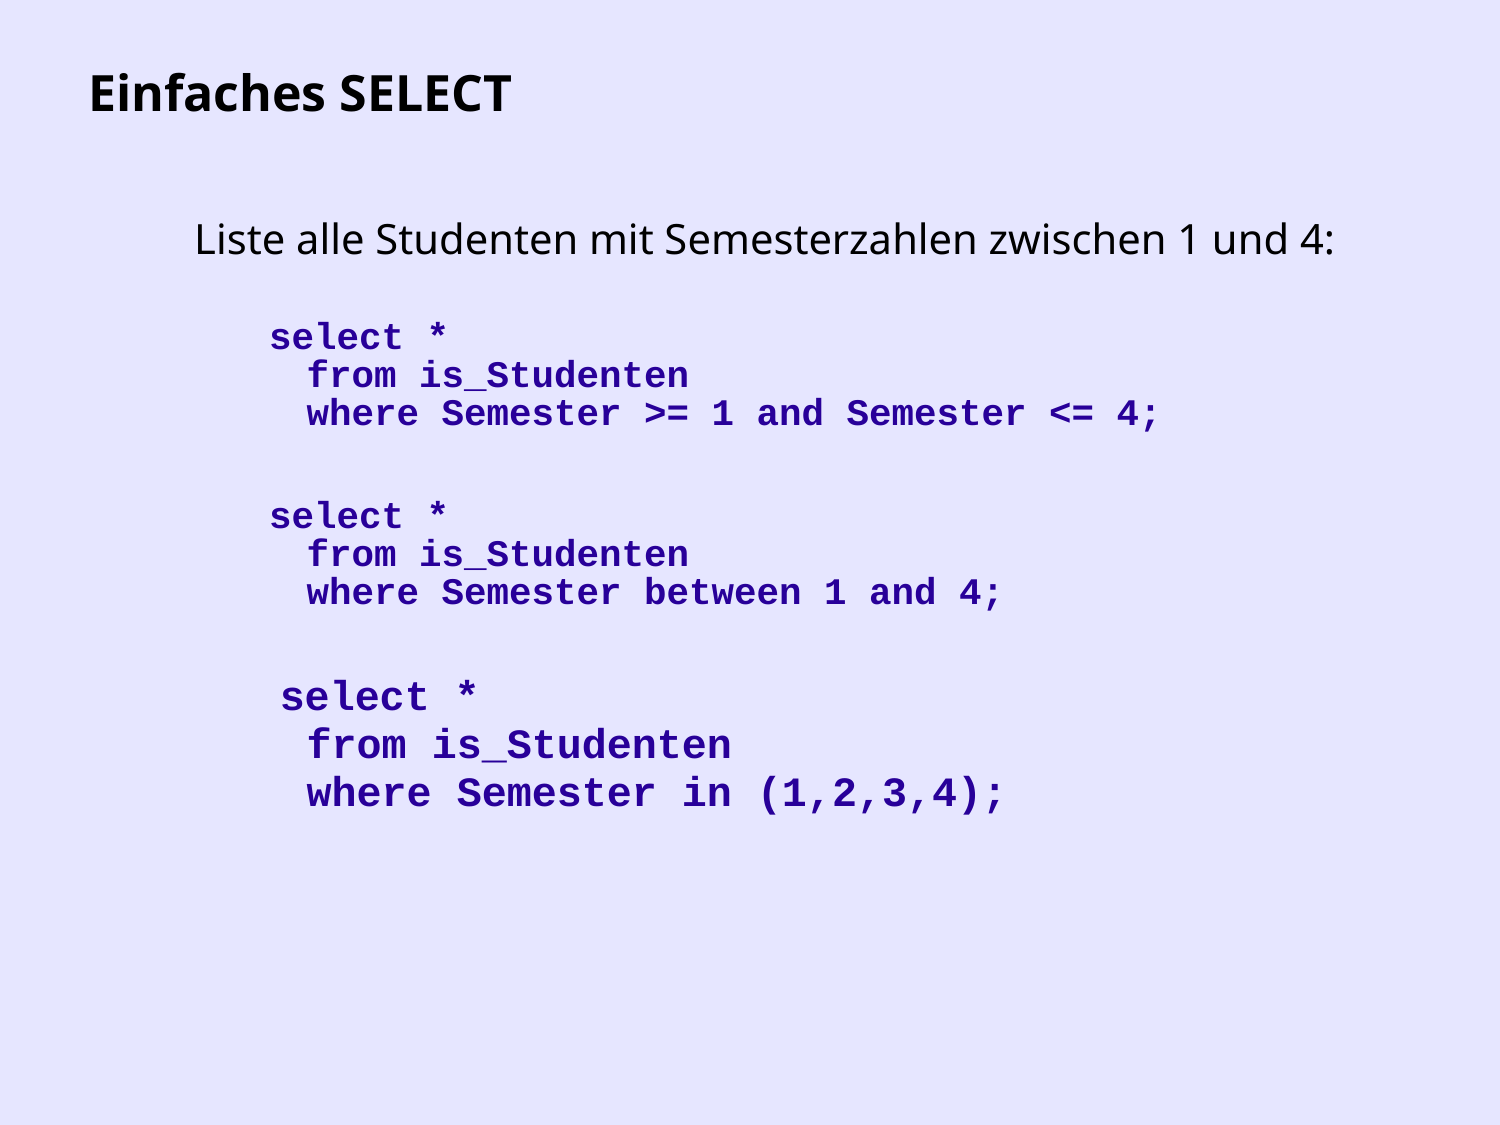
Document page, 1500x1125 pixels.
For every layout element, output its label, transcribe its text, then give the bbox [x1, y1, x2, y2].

text_box Liste alle Studenten mit Semesterzahlen zwischen 1 und 4: select * from is_Studenten where Semester >= 1 and Semester <= 4; select * from is_Studenten where Semester between 1 and 4; select * from is_Studenten where Semester in (1,2,3,4); [29, 202, 1477, 975]
title Einfaches SELECT [88, 29, 1364, 155]
